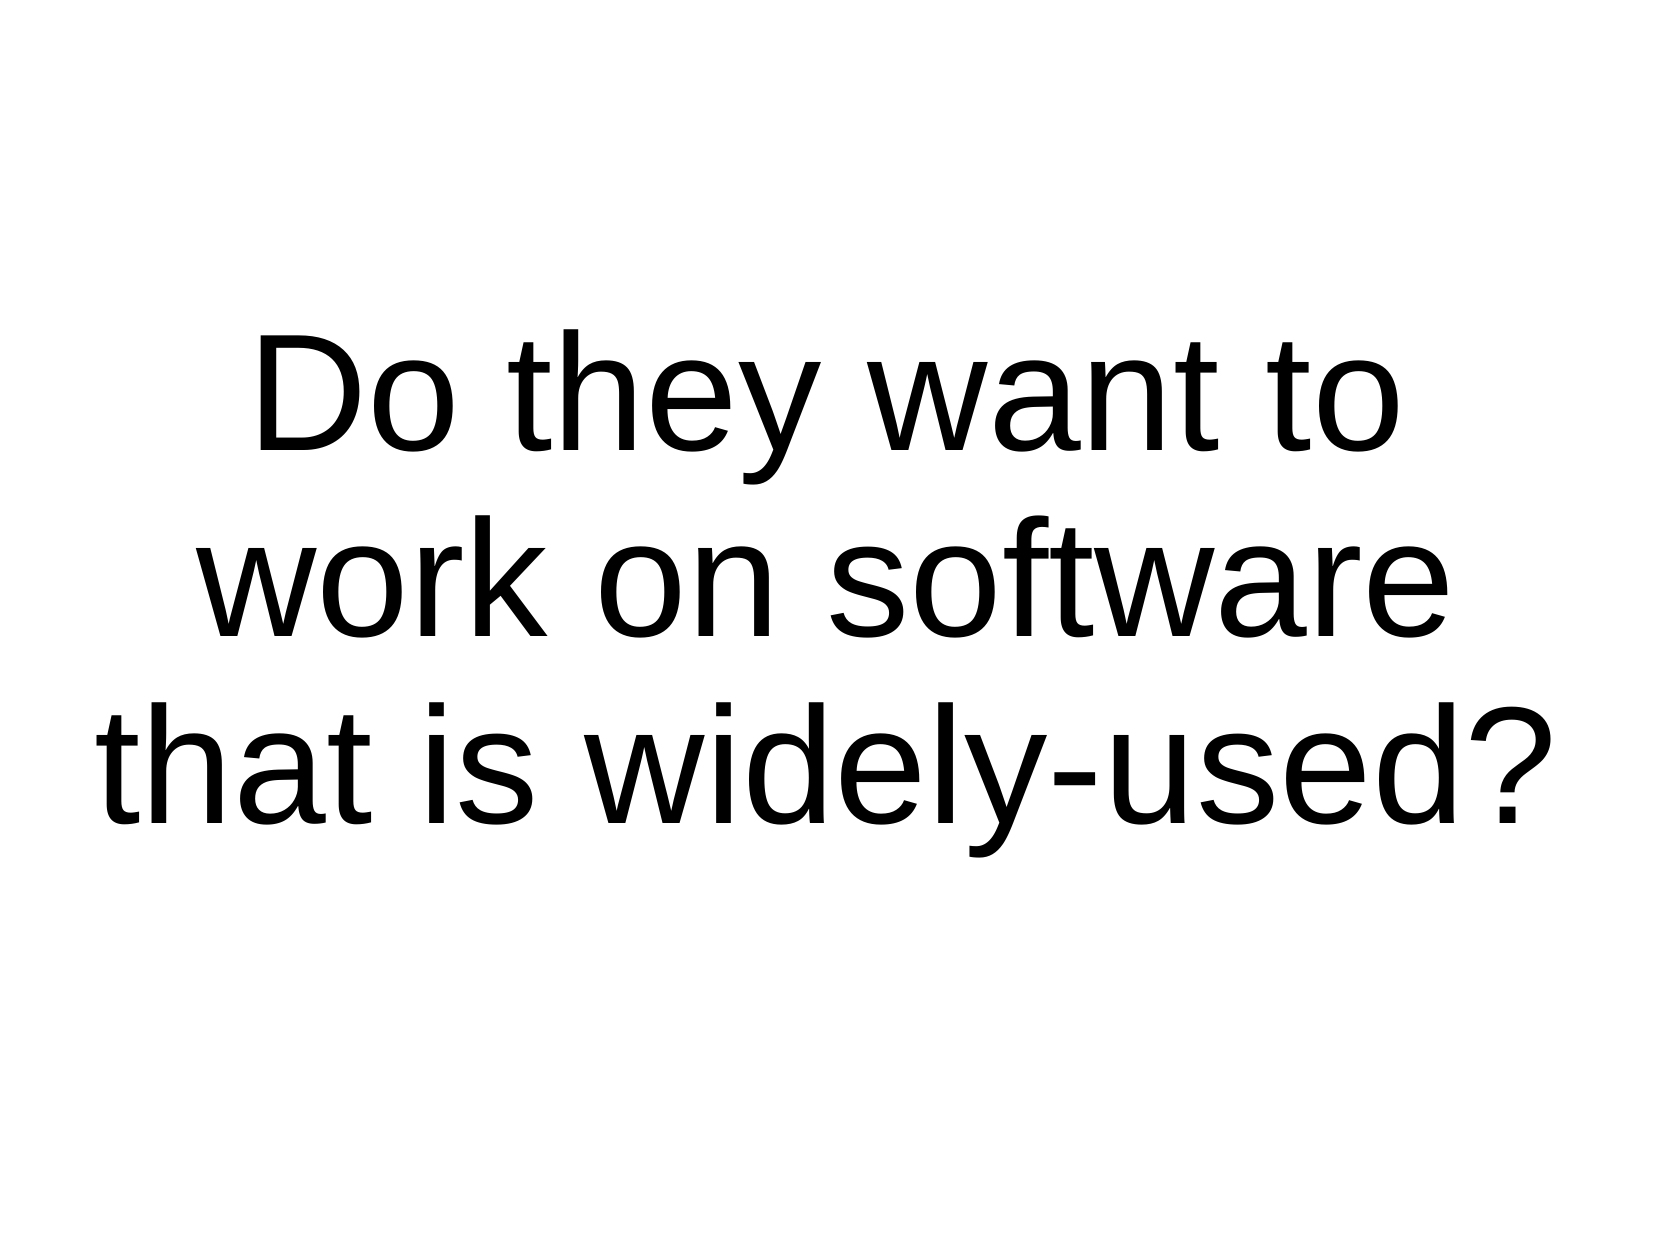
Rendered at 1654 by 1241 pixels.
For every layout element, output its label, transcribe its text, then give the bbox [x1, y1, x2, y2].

subtitle Do they want to work on software that is widely-used? [82, 49, 1571, 1109]
